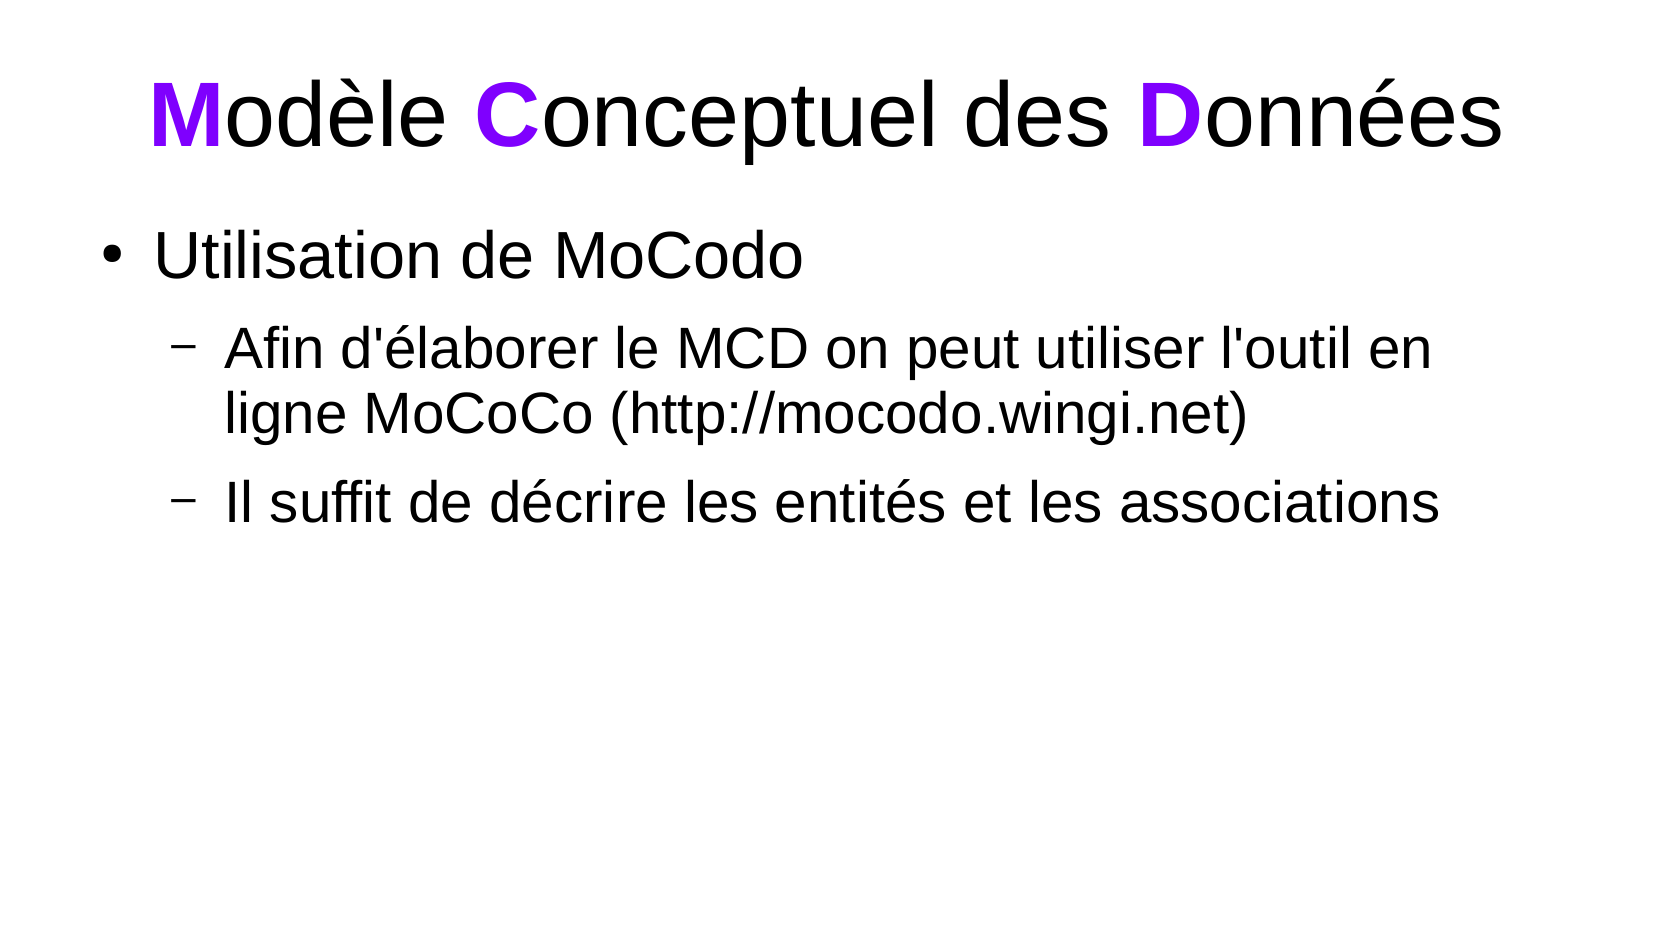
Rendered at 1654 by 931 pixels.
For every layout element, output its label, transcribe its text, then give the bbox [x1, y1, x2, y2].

list Utilisation de MoCodo Afin d'élaborer le MCD on peut utiliser l'outil en ligne MoCoCo (http://mocodo.wingi.net) Il suffit de décrire les entités et les associations [82, 217, 1571, 758]
title Modèle Conceptuel des Données [82, 37, 1571, 193]
